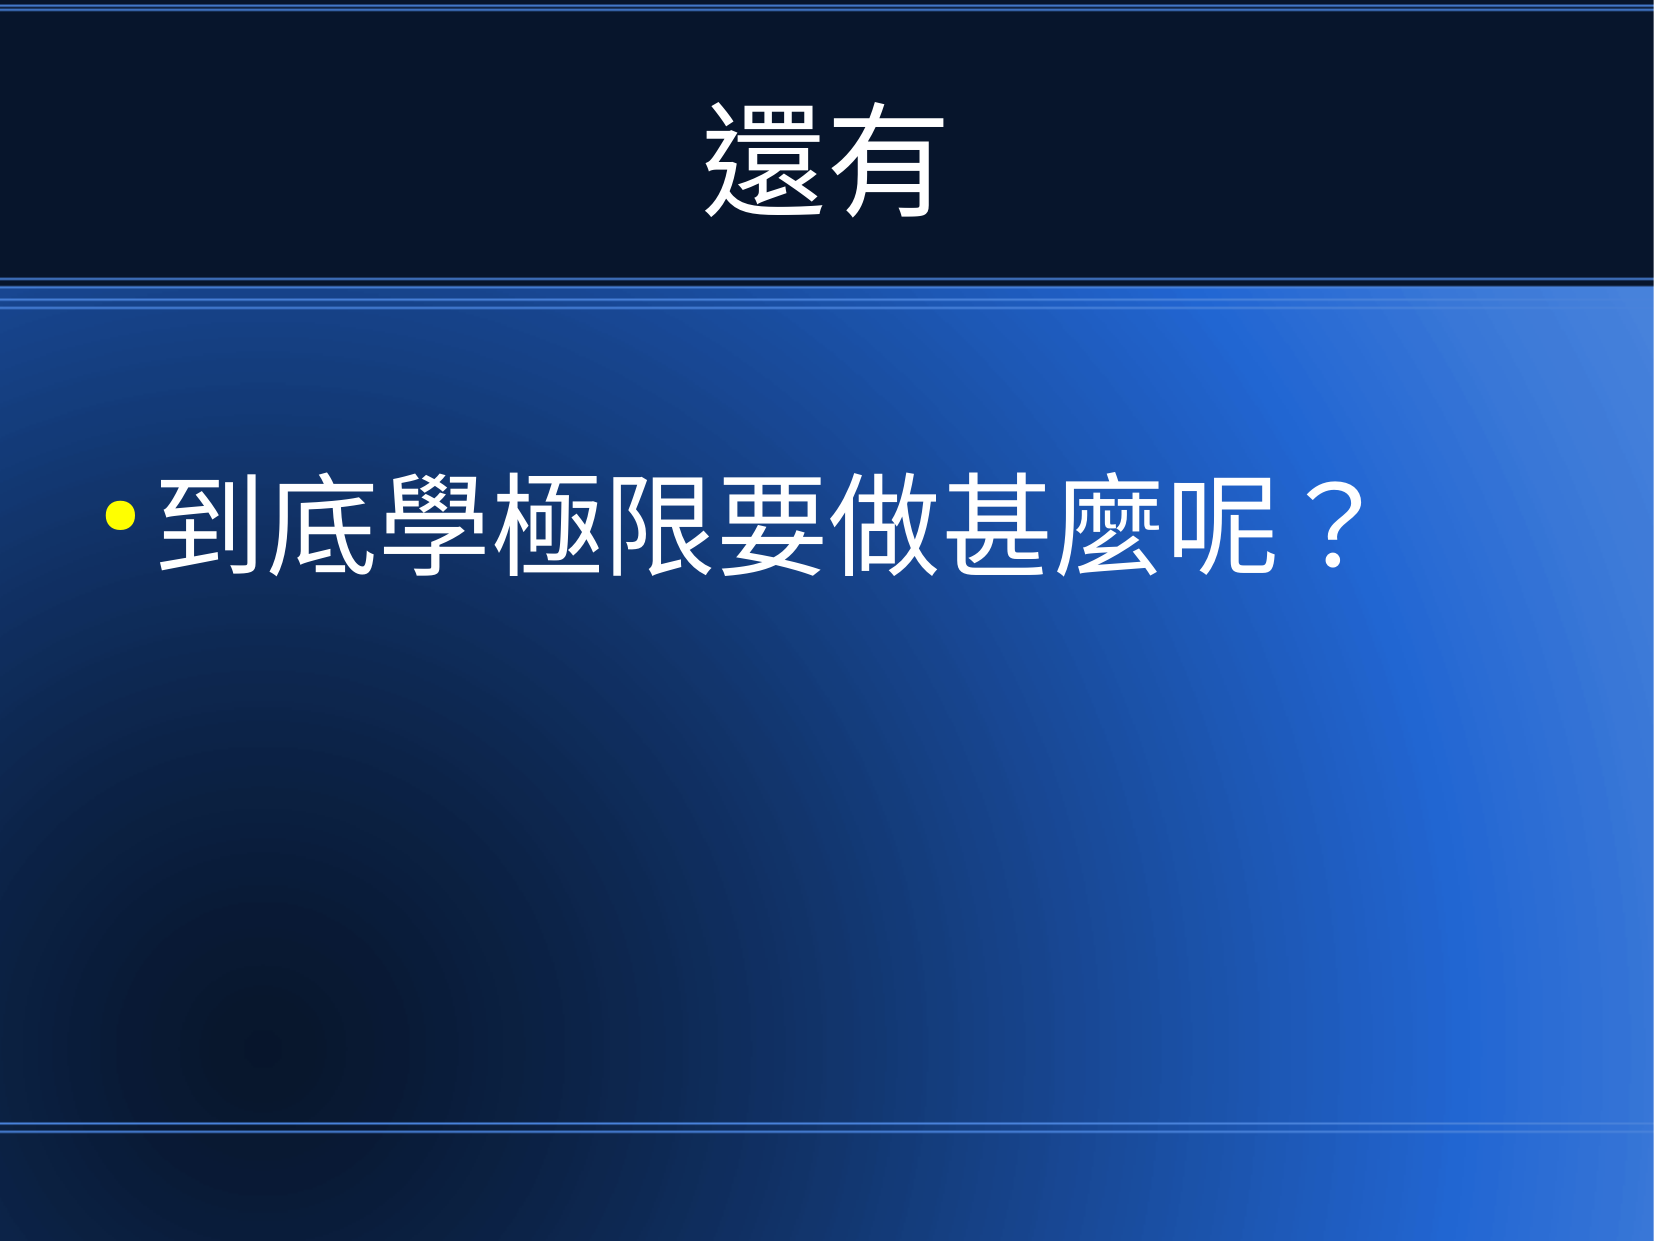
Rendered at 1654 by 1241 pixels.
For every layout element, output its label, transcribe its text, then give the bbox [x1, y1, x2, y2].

list 到底學極限要做甚麼呢？ [82, 355, 1571, 1241]
picture [0, 0, 1654, 1241]
title 還有 [82, 49, 1571, 257]
